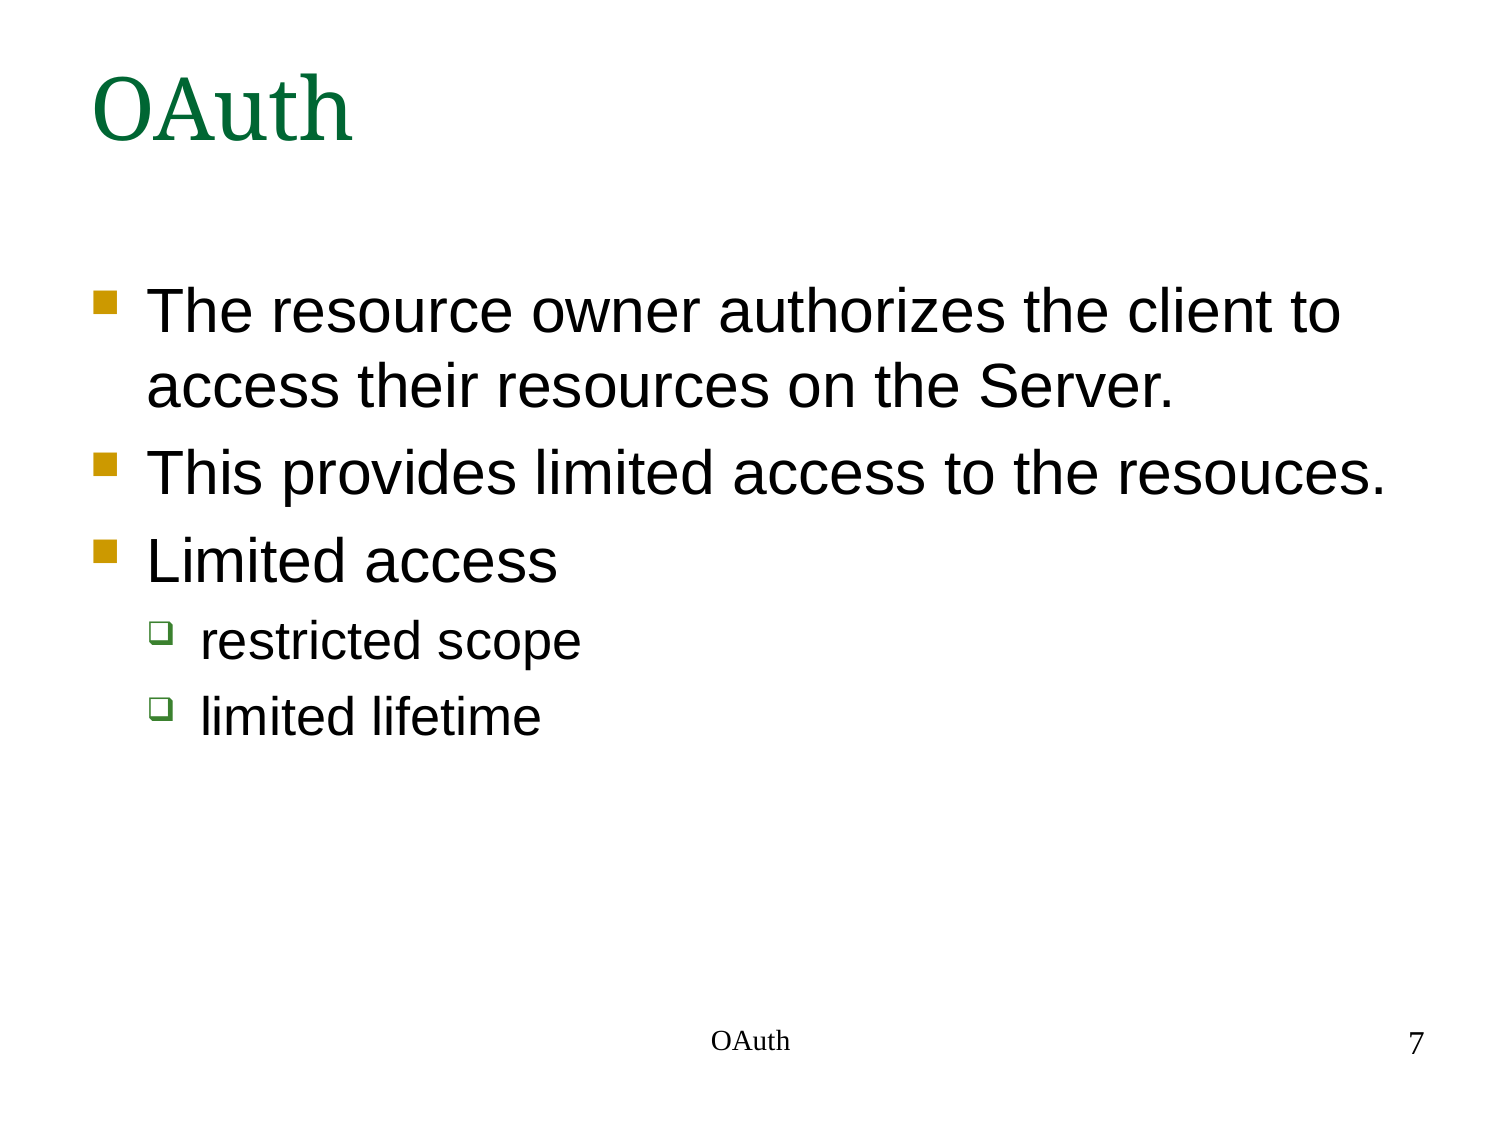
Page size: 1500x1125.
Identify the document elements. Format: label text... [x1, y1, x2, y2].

title OAuth [75, 45, 1425, 233]
list The resource owner authorizes the client to access their resources on the Server. This provides limited access to the resouces. Limited access restricted scope limited lifetime [75, 262, 1425, 1006]
